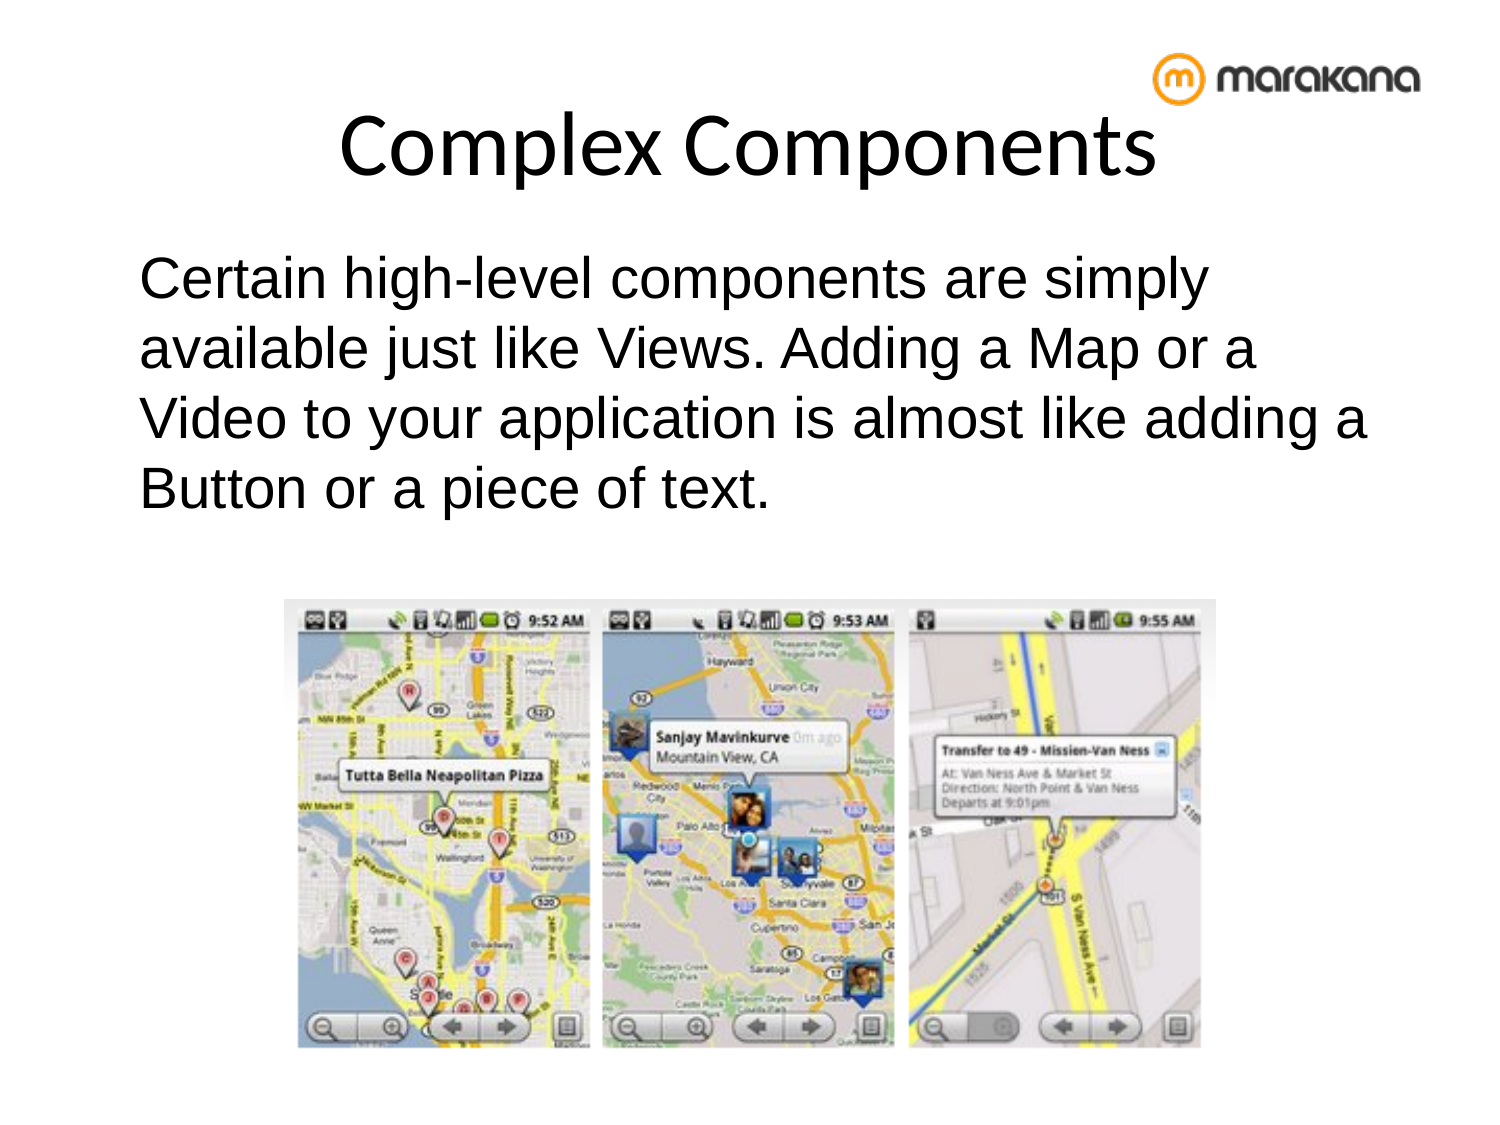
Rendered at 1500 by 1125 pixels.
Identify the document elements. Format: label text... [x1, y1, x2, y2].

title Complex Components [75, 45, 1425, 233]
picture [284, 599, 1216, 1063]
text_box Certain high-level components are simply available just like Views. Adding a Map or a Video to your application is almost like adding a Button or a piece of text. [125, 232, 1425, 528]
